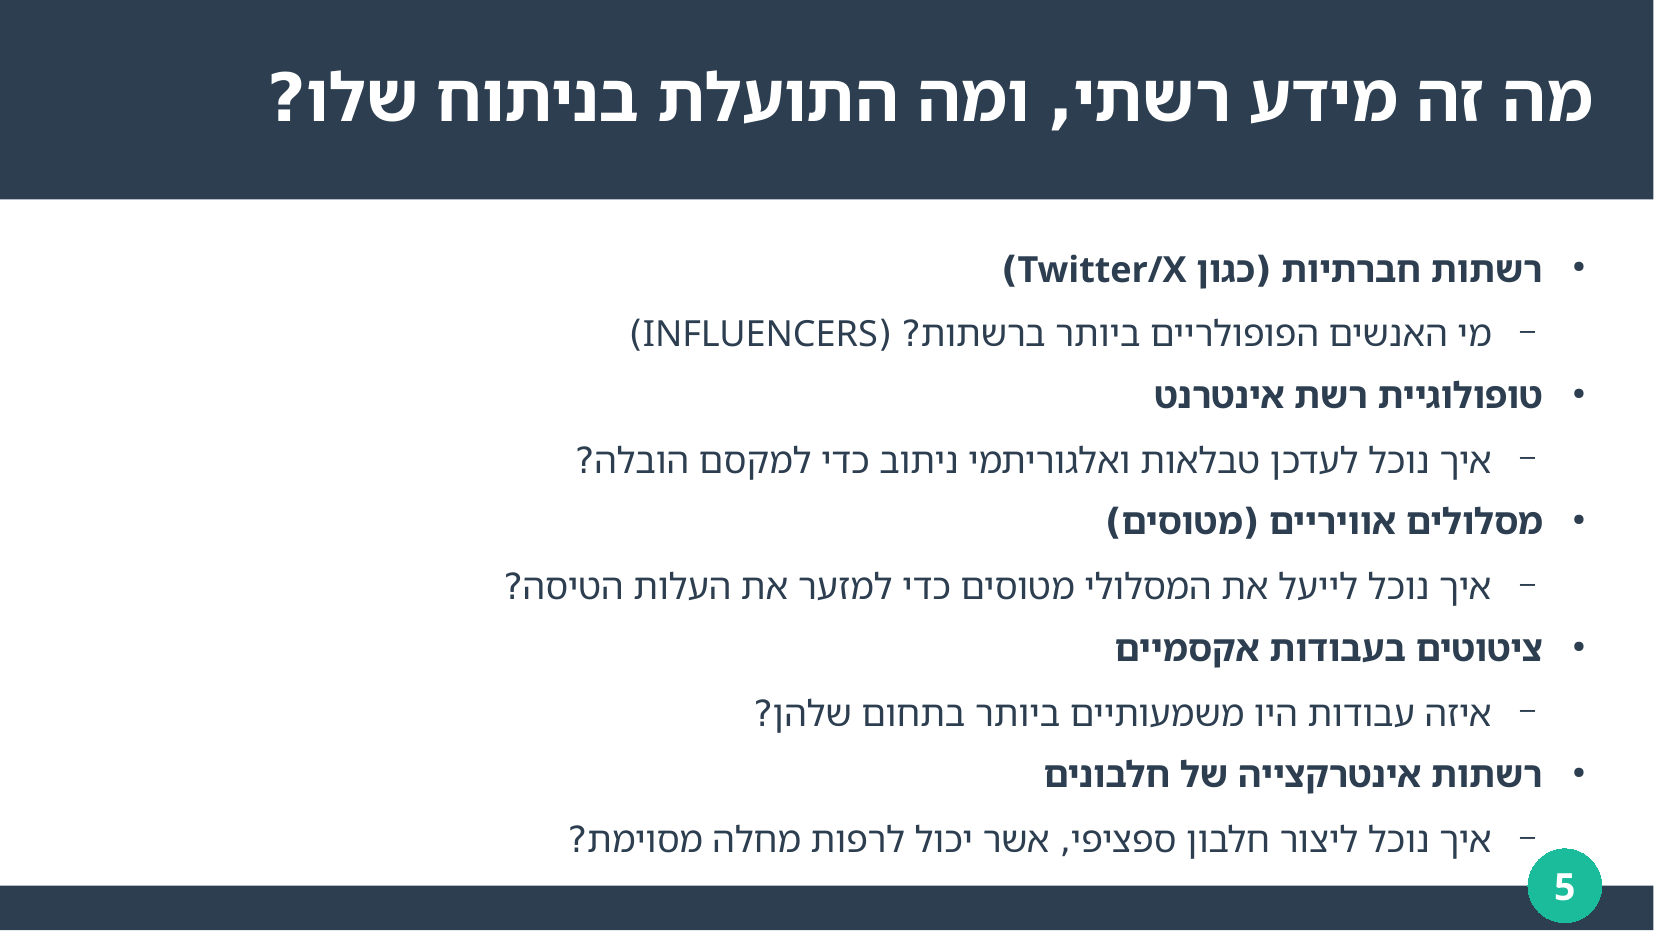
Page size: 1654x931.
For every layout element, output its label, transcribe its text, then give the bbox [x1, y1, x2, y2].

title מה זה מידע רשתי, ומה התועלת בניתוח שלו? [58, 36, 1595, 155]
list רשתות חברתיות (כגון Twitter/X) מי האנשים הפופולריים ביותר ברשתות? (INFLUENCERS) טופולוגיית רשת אינטרנט איך נוכל לעדכן טבלאות ואלגוריתמי ניתוב כדי למקסם הובלה? מסלולים אוויריים (מטוסים) איך נוכל לייעל את המסלולי מטוסים כדי למזער את העלות הטיסה? ציטוטים בעבודות אקסמיים איזה עבודות היו משמעותיים ביותר בתחום שלהן? רשתות אינטרקצייה של חלבונים איך נוכל ליצור חלבון ספציפי, אשר יכול לרפות מחלה מסוימת? [58, 243, 1595, 864]
